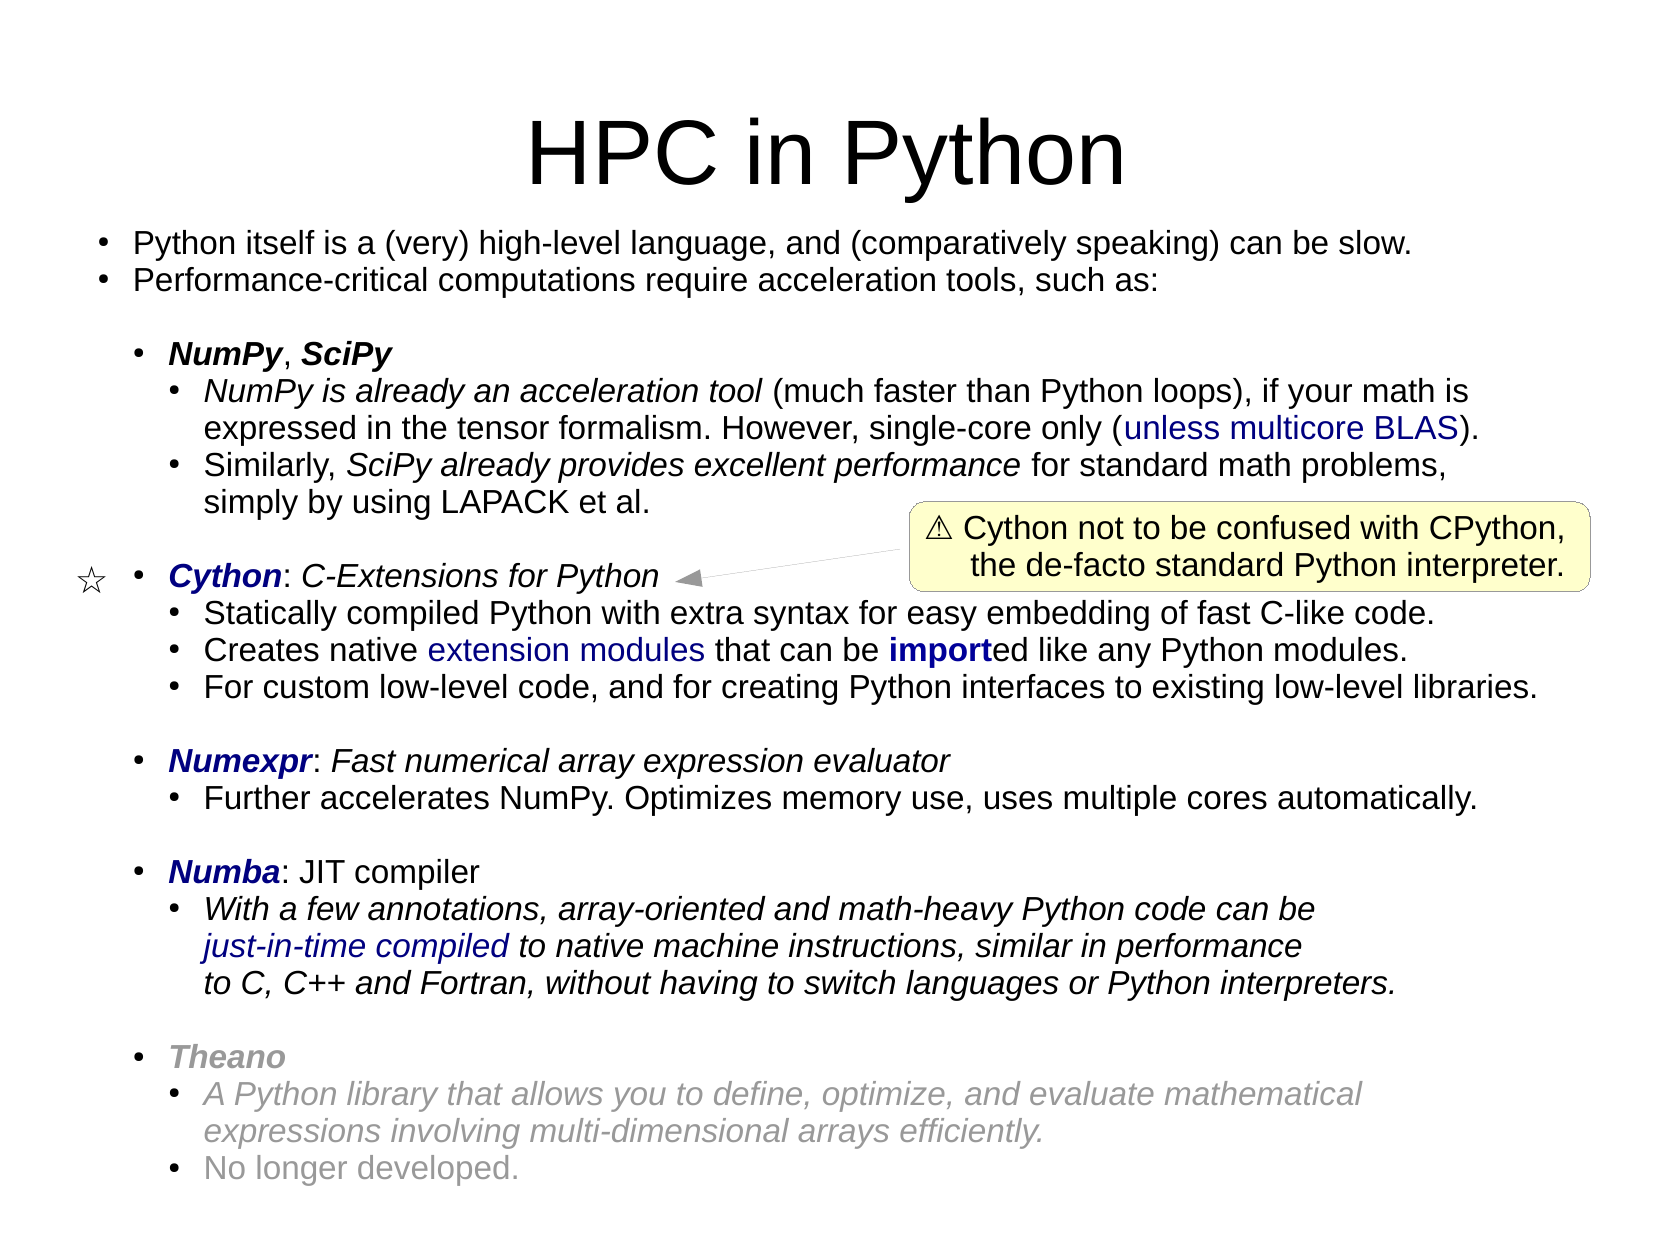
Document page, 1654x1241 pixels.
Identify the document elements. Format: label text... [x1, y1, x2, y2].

title HPC in Python [82, 49, 1571, 257]
text_box Python itself is a (very) high-level language, and (comparatively speaking) can be slow. Performance-critical computations require acceleration tools, such as: NumPy, SciPy NumPy is already an acceleration tool (much faster than Python loops), if your math is expressed in the tensor formalism. However, single-core only (unless multicore BLAS). Similarly, SciPy already provides excellent performance for standard math problems, simply by using LAPACK et al. Cython: C-Extensions for Python Statically compiled Python with extra syntax for easy embedding of fast C-like code. Creates native extension modules that can be imported like any Python modules. For custom low-level code, and for creating Python interfaces to existing low-level libraries. Numexpr: Fast numerical array expression evaluator Further accelerates NumPy. Optimizes memory use, uses multiple cores automatically. Numba: JIT compiler With a few annotations, array-oriented and math-heavy Python code can be just-in-time compiled to native machine instructions, similar in performance to C, C++ and Fortran, without having to switch languages or Python interpreters. Theano A Python library that allows you to define, optimize, and evaluate mathematical expressions involving multi-dimensional arrays efficiently. No longer developed. [82, 216, 1561, 1207]
text_box ☆ [60, 551, 124, 609]
text_box [1582, 503, 1591, 590]
text_box ⚠ Cython not to be confused with CPython, the de-facto standard Python interpreter. [909, 501, 1582, 592]
